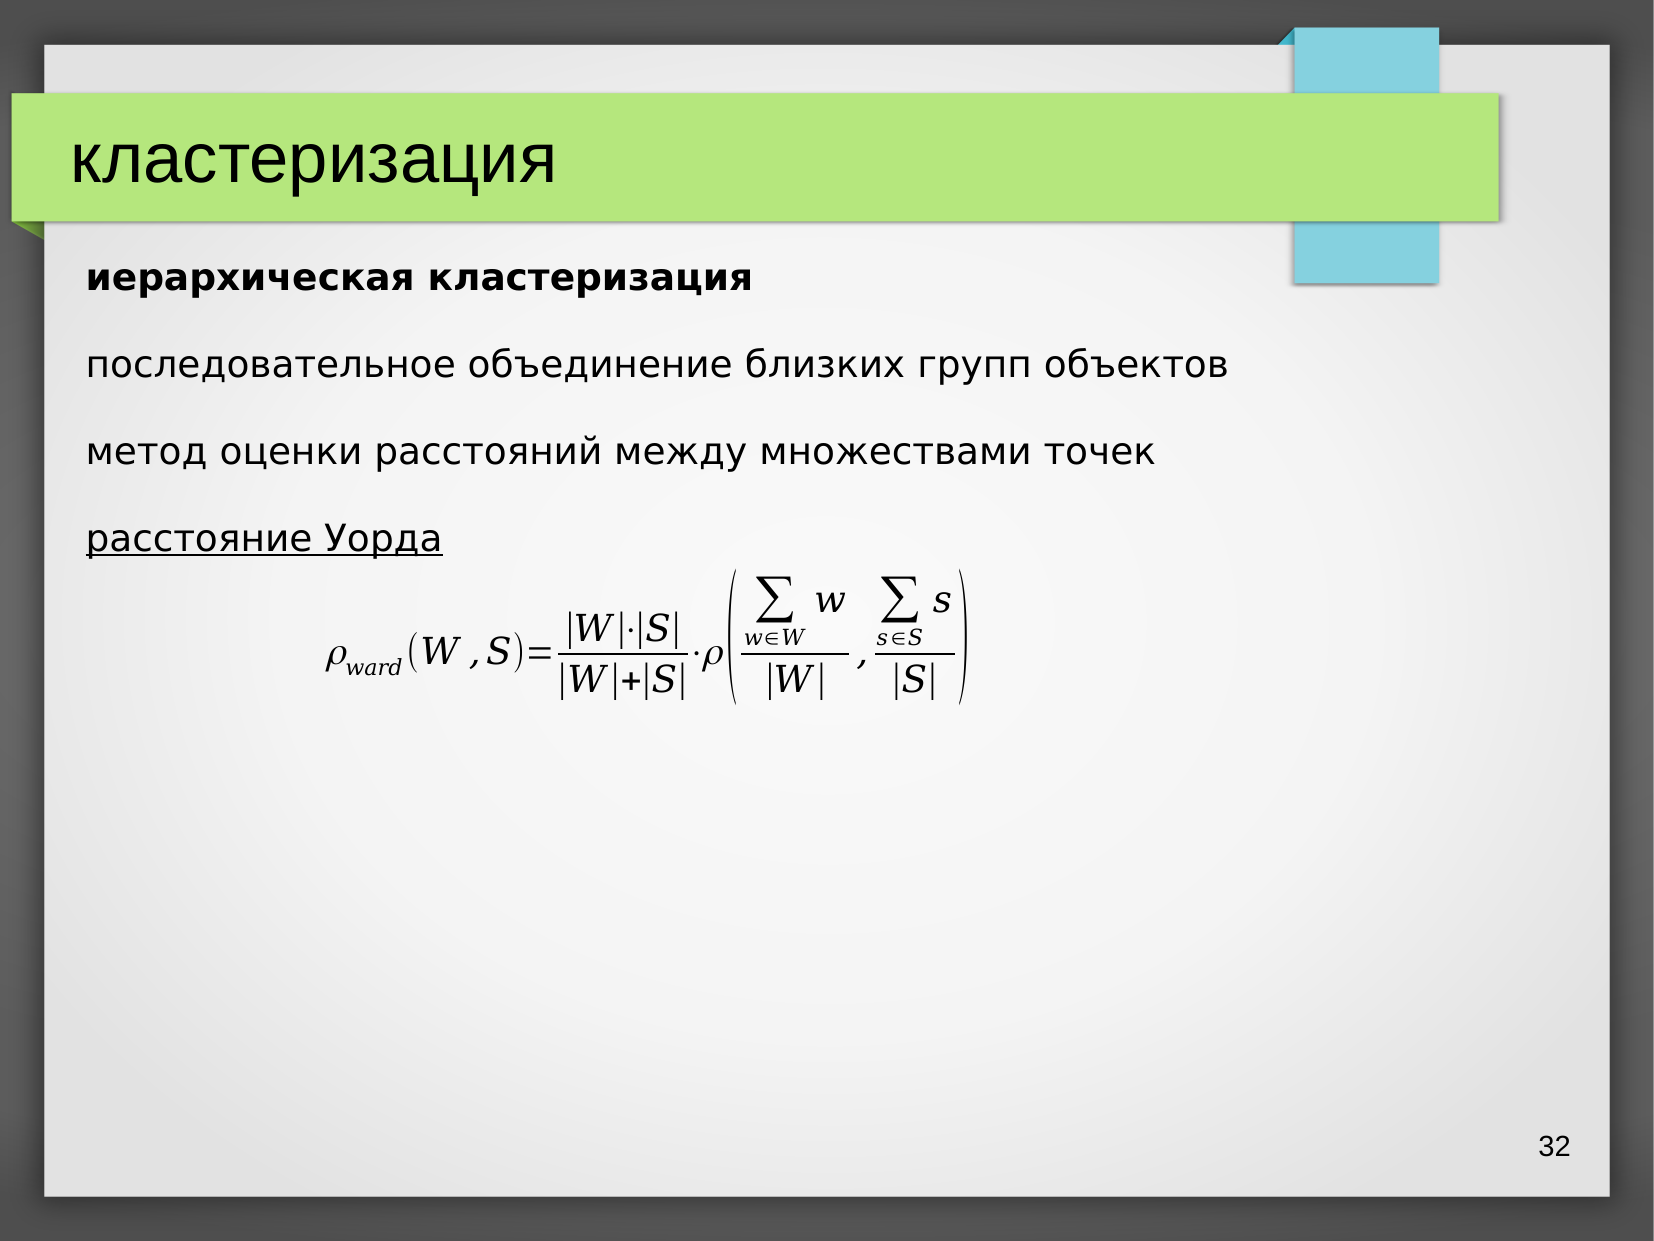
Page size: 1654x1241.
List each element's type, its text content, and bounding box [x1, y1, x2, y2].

text_box иерархическая кластеризация последовательное объединение близких групп объектов метод оценки расстояний между множествами точек расстояние Уорда [70, 248, 1560, 568]
title кластеризация [70, 118, 1205, 199]
picture [0, 0, 1654, 1241]
chart [318, 567, 977, 709]
